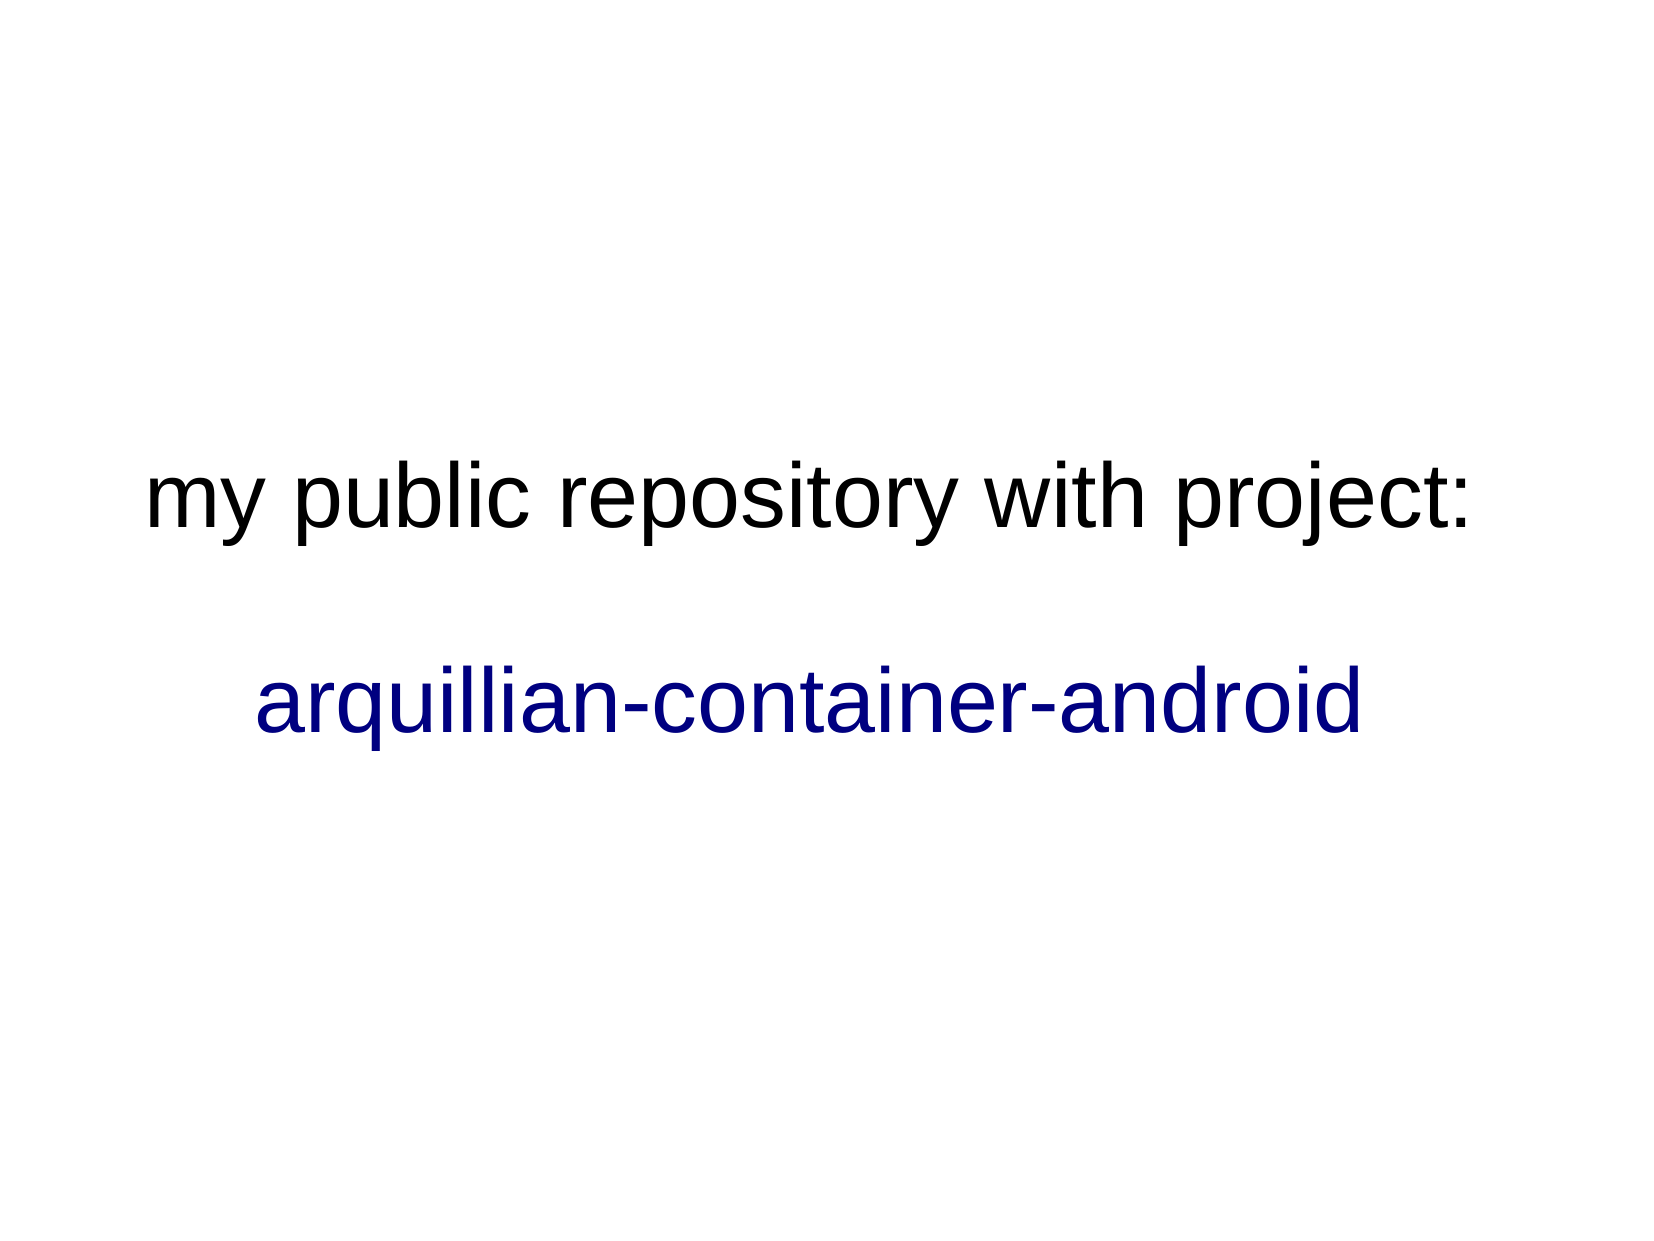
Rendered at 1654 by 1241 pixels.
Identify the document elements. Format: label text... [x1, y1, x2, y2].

subtitle my public repository with project: arquillian-container-android [82, 290, 1538, 1010]
